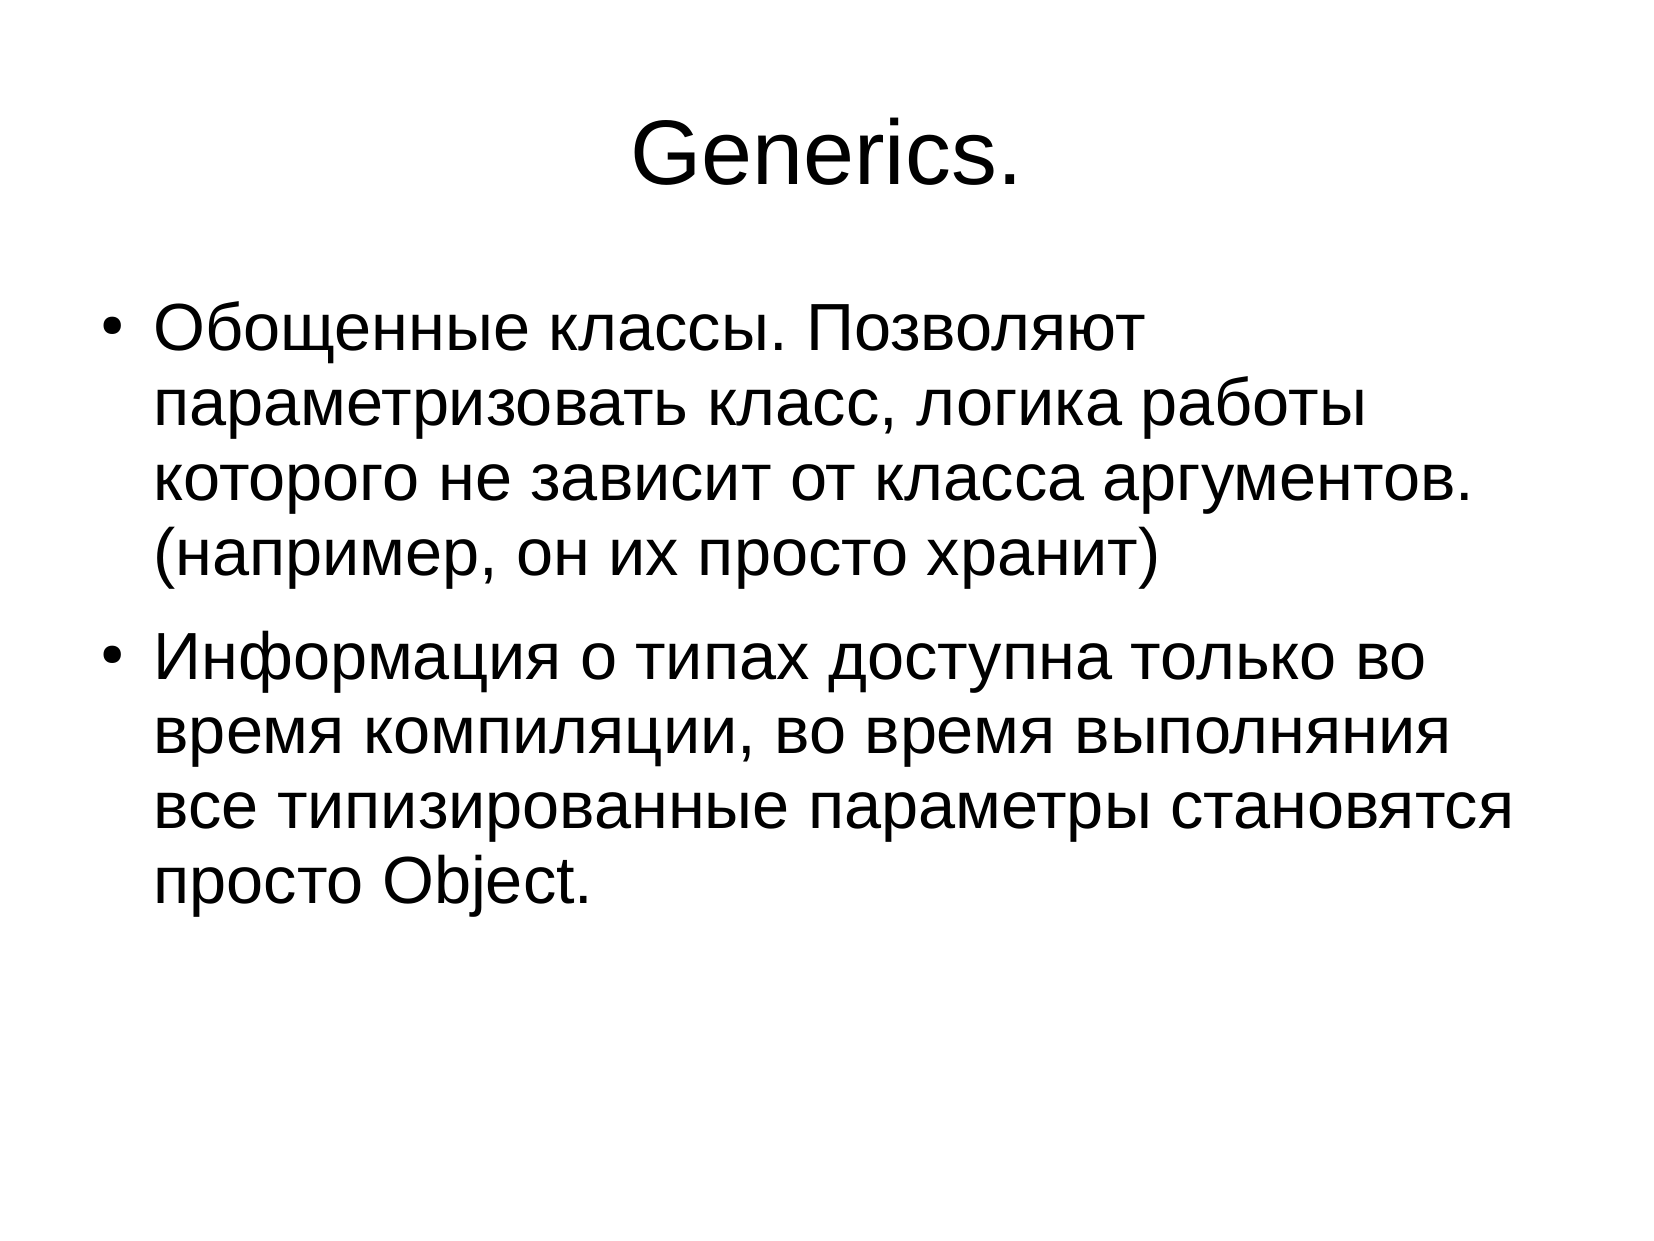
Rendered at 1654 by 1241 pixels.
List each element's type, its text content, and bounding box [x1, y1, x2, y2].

list Обощенные классы. Позволяют параметризовать класс, логика работы которого не зависит от класса аргументов. (например, он их просто хранит) Информация о типах доступна только во время компиляции, во время выполняния все типизированные параметры становятся просто Object. [82, 290, 1571, 1010]
title Generics. [82, 49, 1571, 257]
